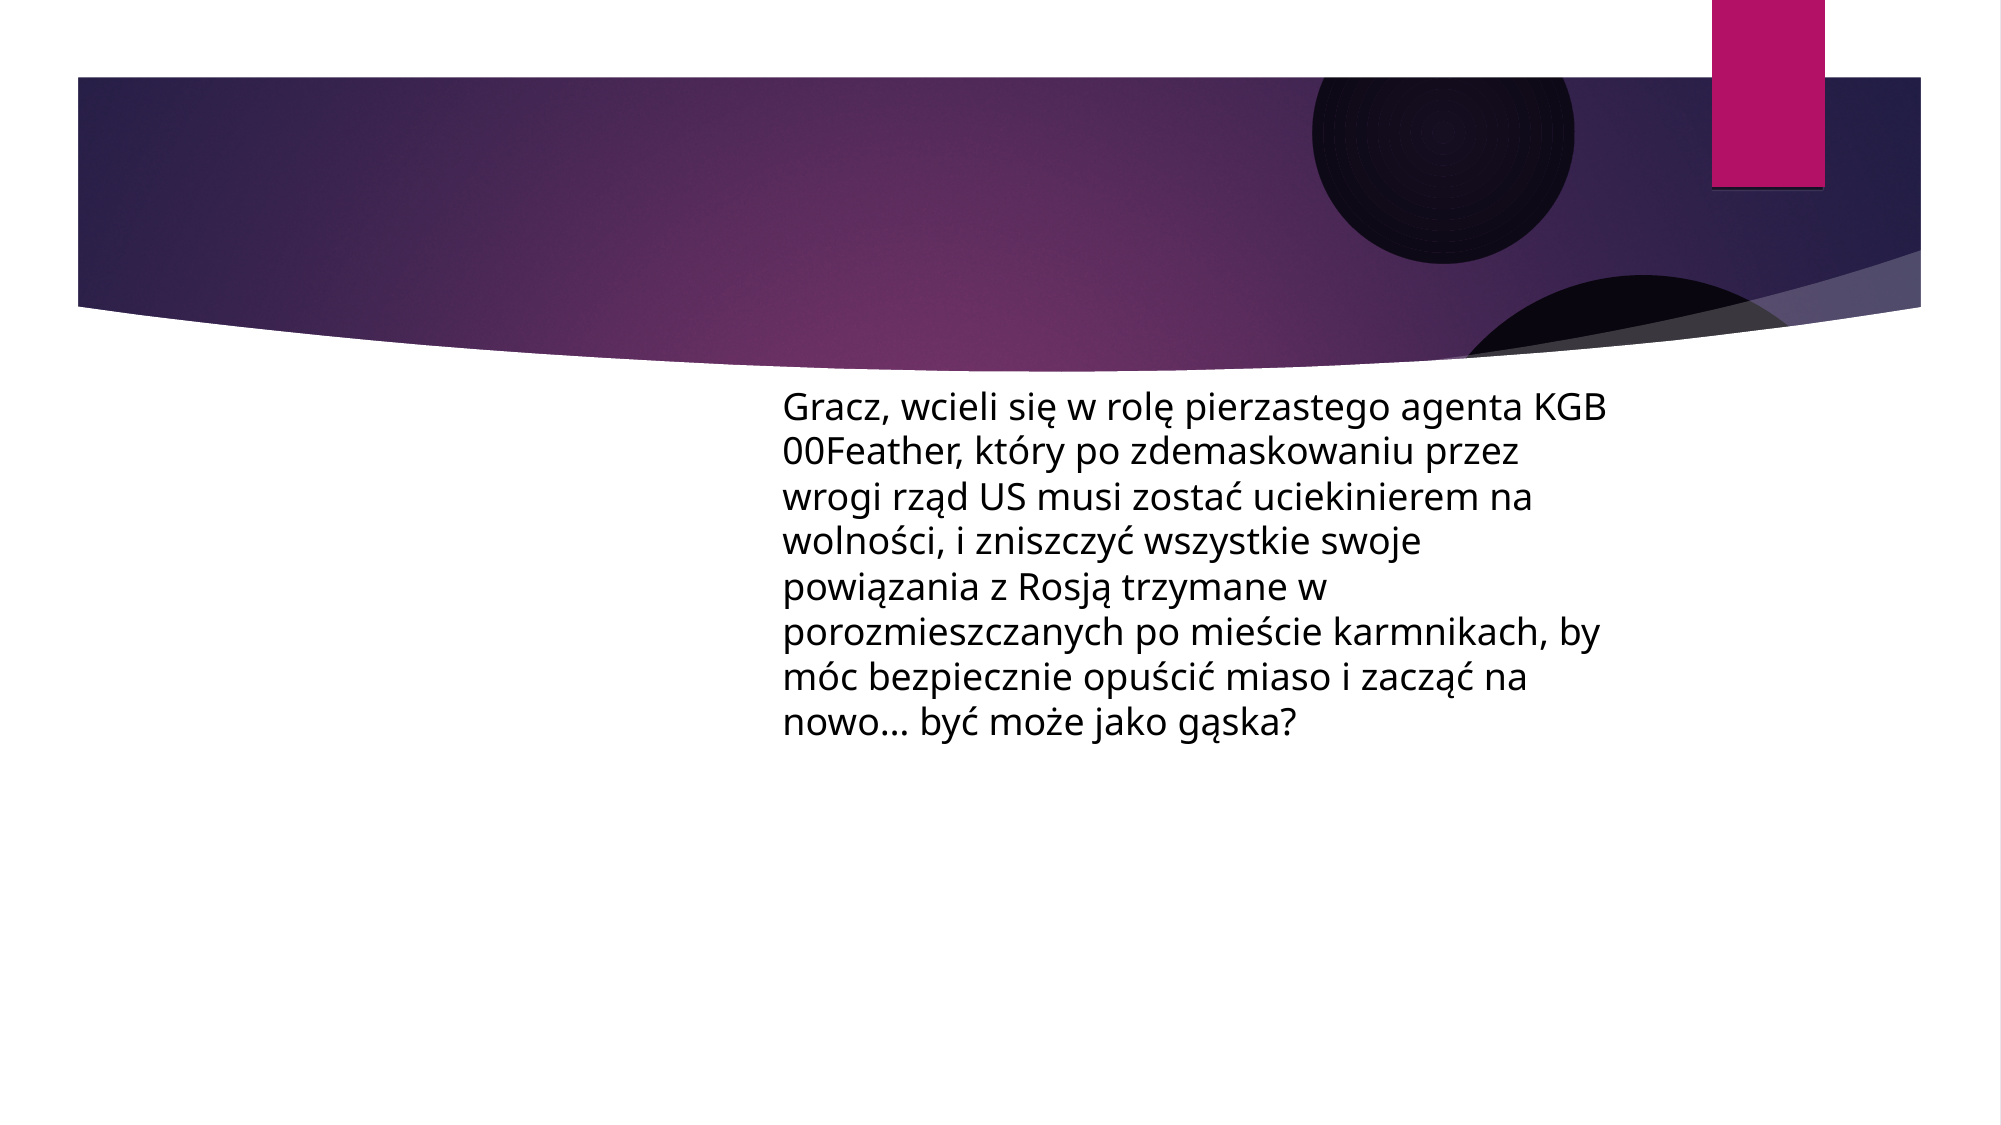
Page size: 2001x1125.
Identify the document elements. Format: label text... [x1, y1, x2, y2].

list Gracz, wcieli się w rolę pierzastego agenta KGB 00Feather, który po zdemaskowaniu przez wrogi rząd US musi zostać uciekinierem na wolności, i zniszczyć wszystkie swoje powiązania z Rosją trzymane w porozmieszczanych po mieście karmnikach, by móc bezpiecznie opuścić miaso i zacząć na nowo… być może jako gąska? [767, 173, 1638, 952]
